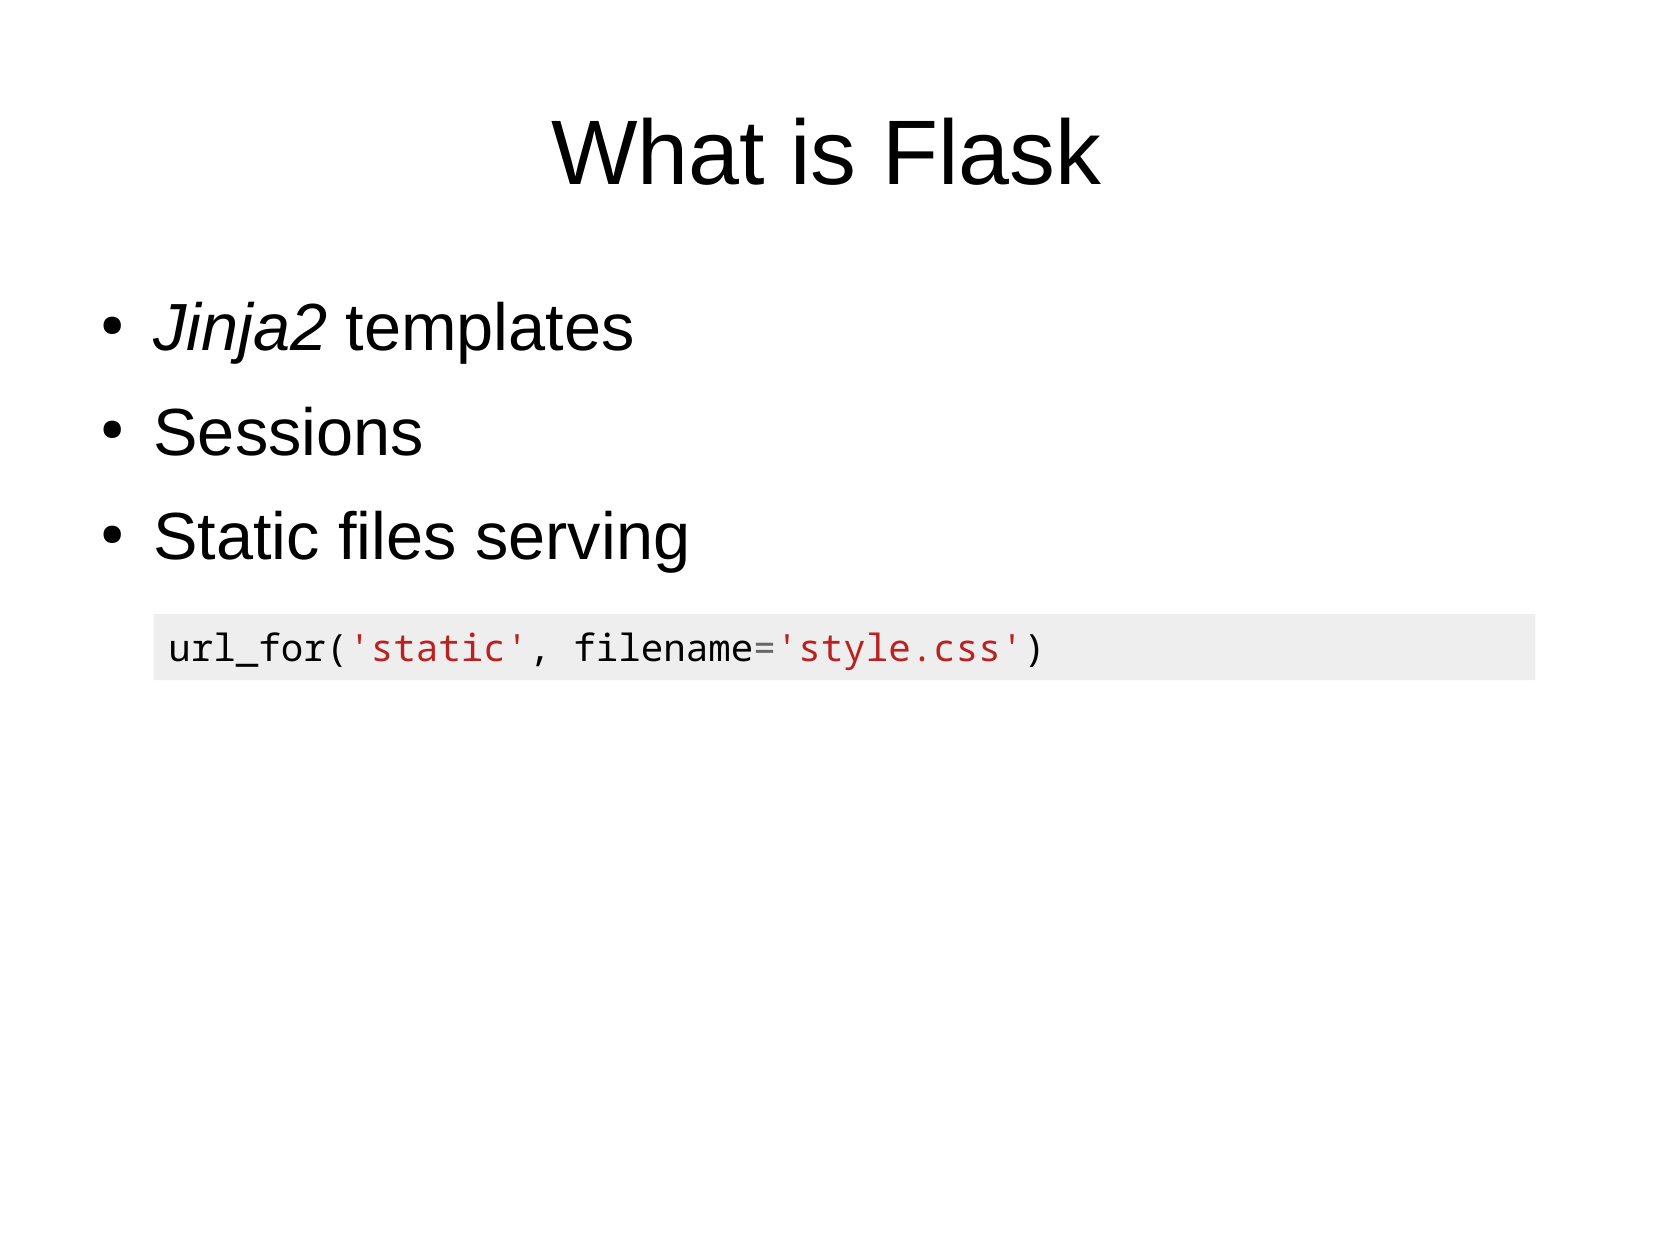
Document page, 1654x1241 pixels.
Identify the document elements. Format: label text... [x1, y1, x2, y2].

text_box url_for('static', filename='style.css') [153, 614, 1536, 667]
list Jinja2 templates Sessions Static files serving [82, 290, 1571, 1010]
title What is Flask [82, 49, 1571, 257]
